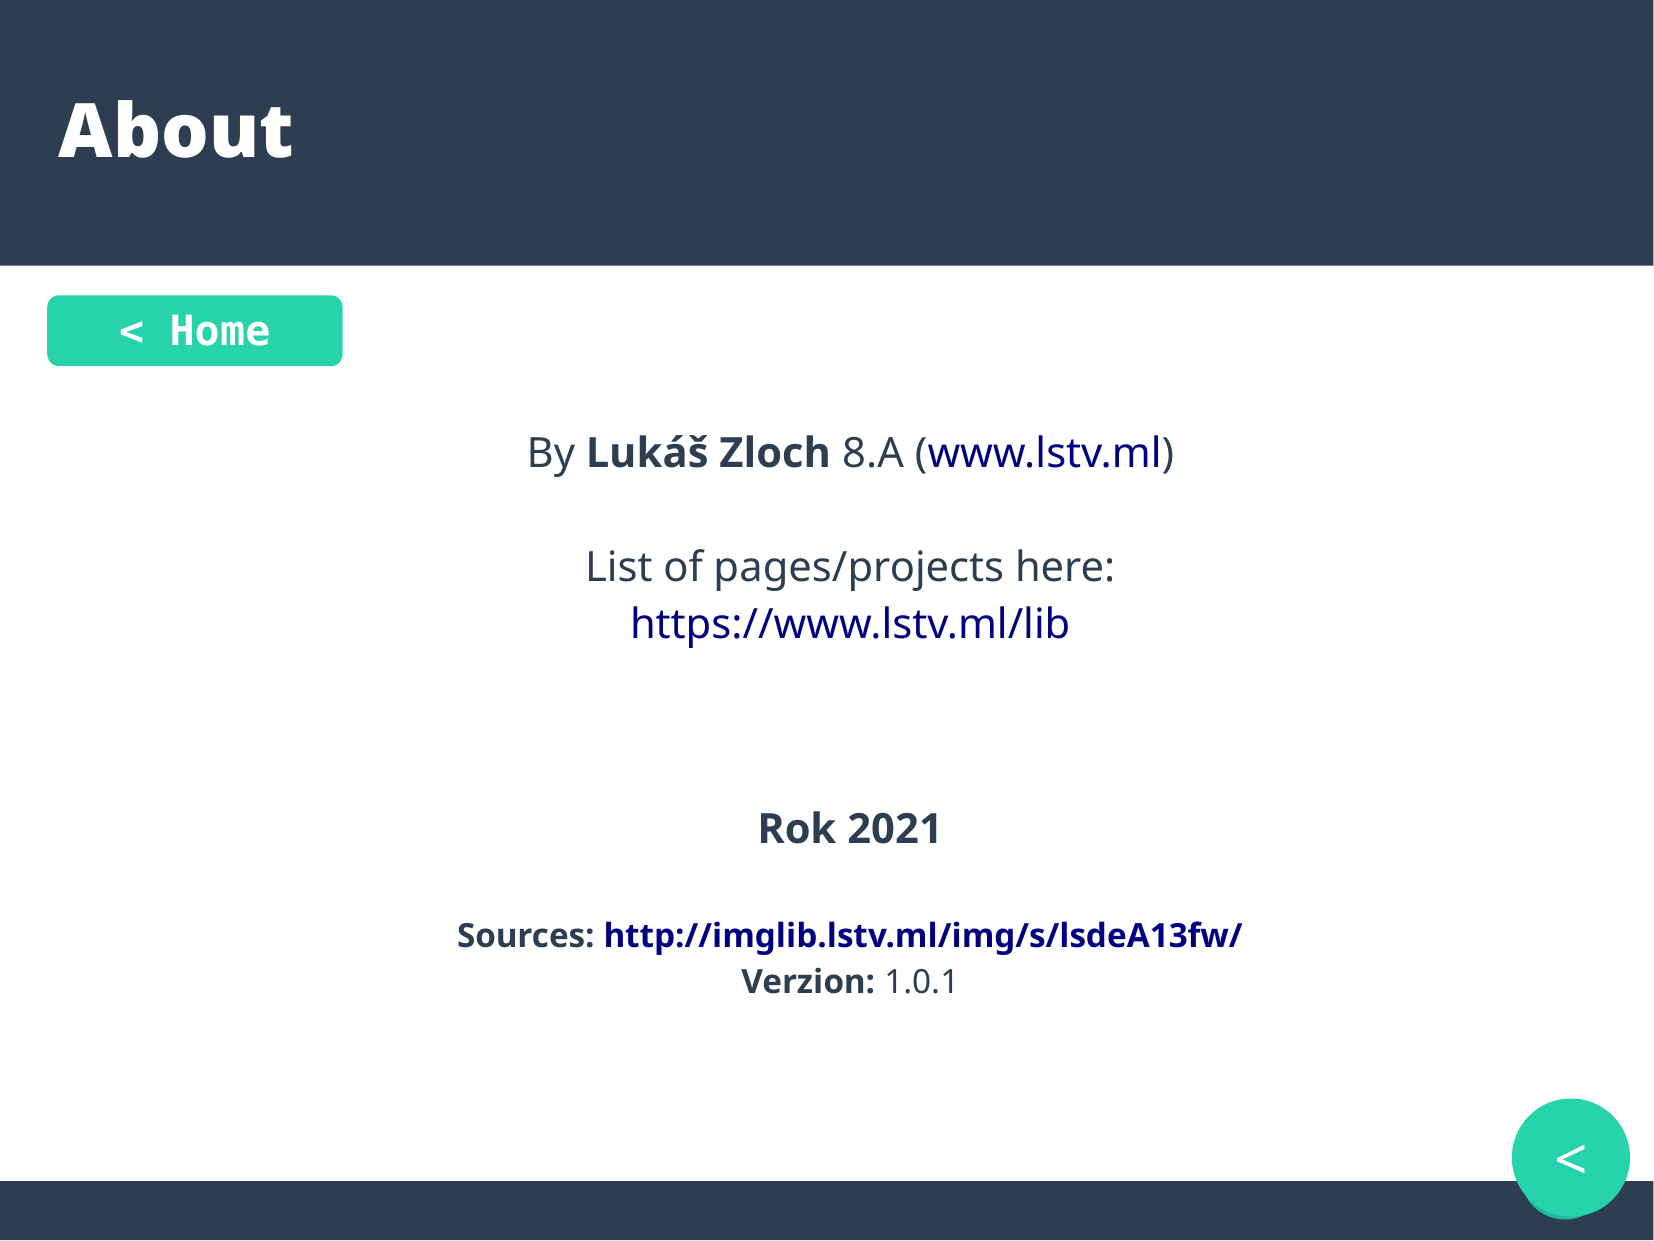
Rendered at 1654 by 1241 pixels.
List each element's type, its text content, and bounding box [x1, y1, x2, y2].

title About [59, 49, 1595, 207]
subtitle By Lukáš Zloch 8.A (www.lstv.ml) List of pages/projects here: https://www.lstv.ml/lib Rok 2021 Sources: http://imglib.lstv.ml/img/s/lsdeA13fw/ Verzion: 1.0.1 [253, 88, 1447, 1052]
text_box < Home [47, 295, 343, 367]
text_box < [1511, 1098, 1631, 1217]
